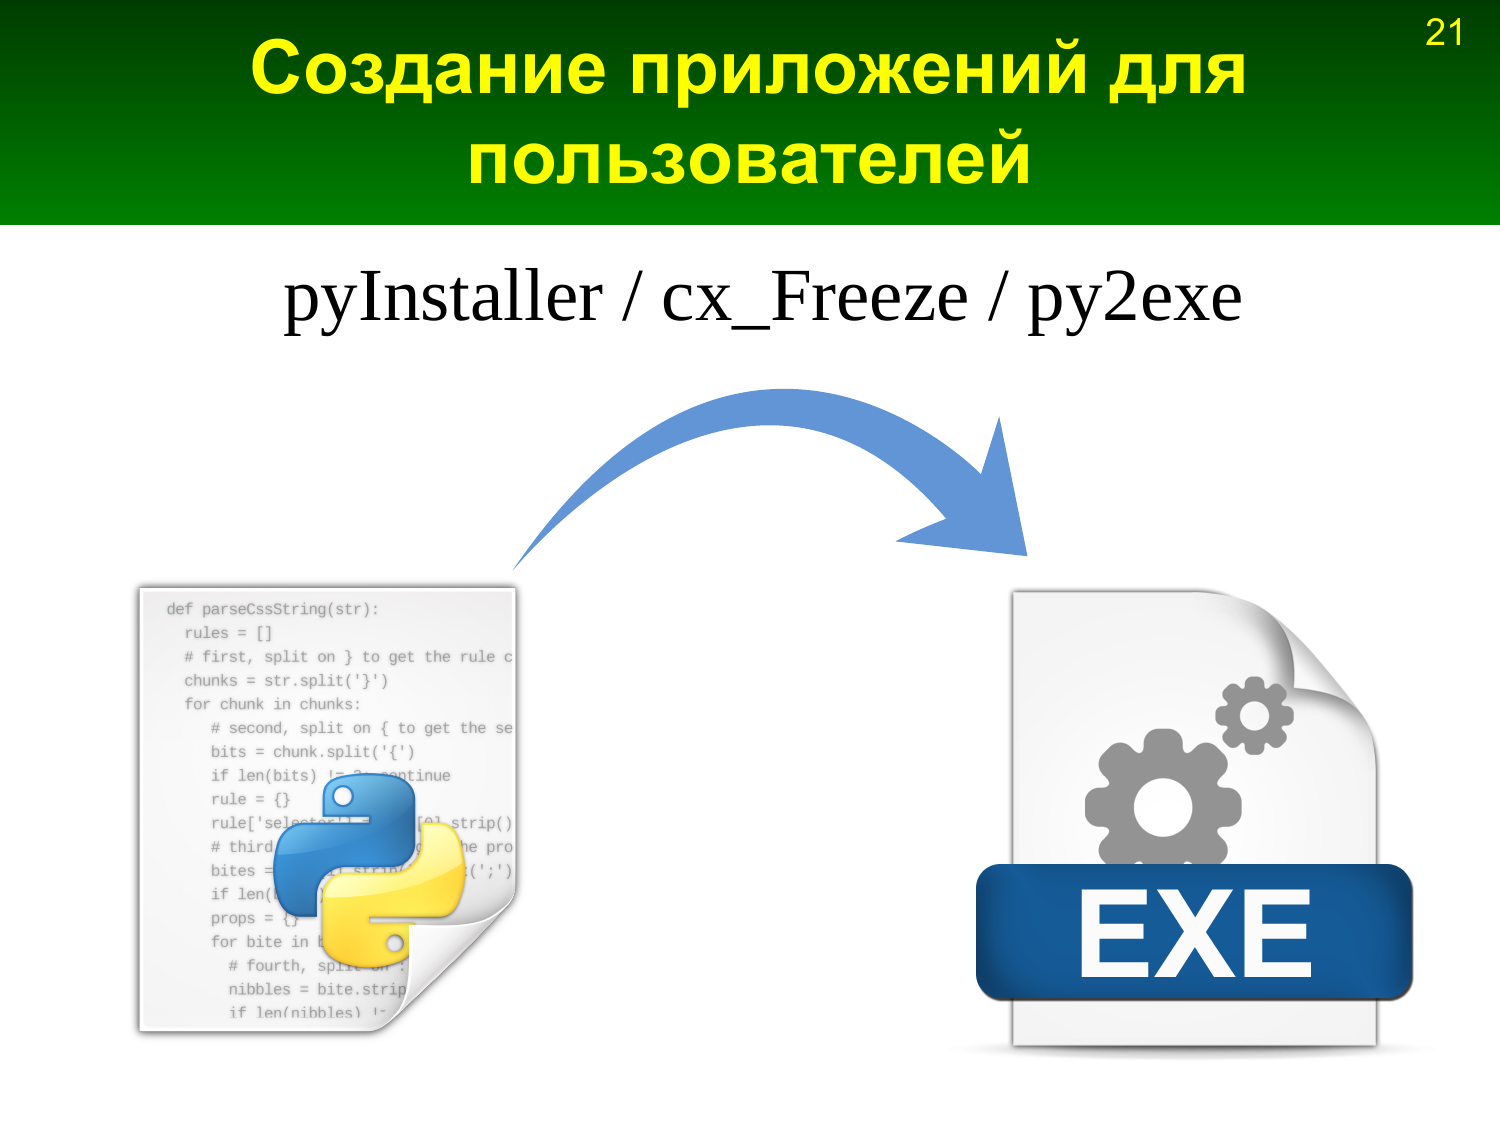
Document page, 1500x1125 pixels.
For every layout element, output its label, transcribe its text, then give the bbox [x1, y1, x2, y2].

text_box pyInstaller / cx_Freeze / py2exe [283, 237, 1500, 438]
title Создание приложений для пользователей [112, 0, 1388, 380]
picture [72, 438, 1451, 1075]
